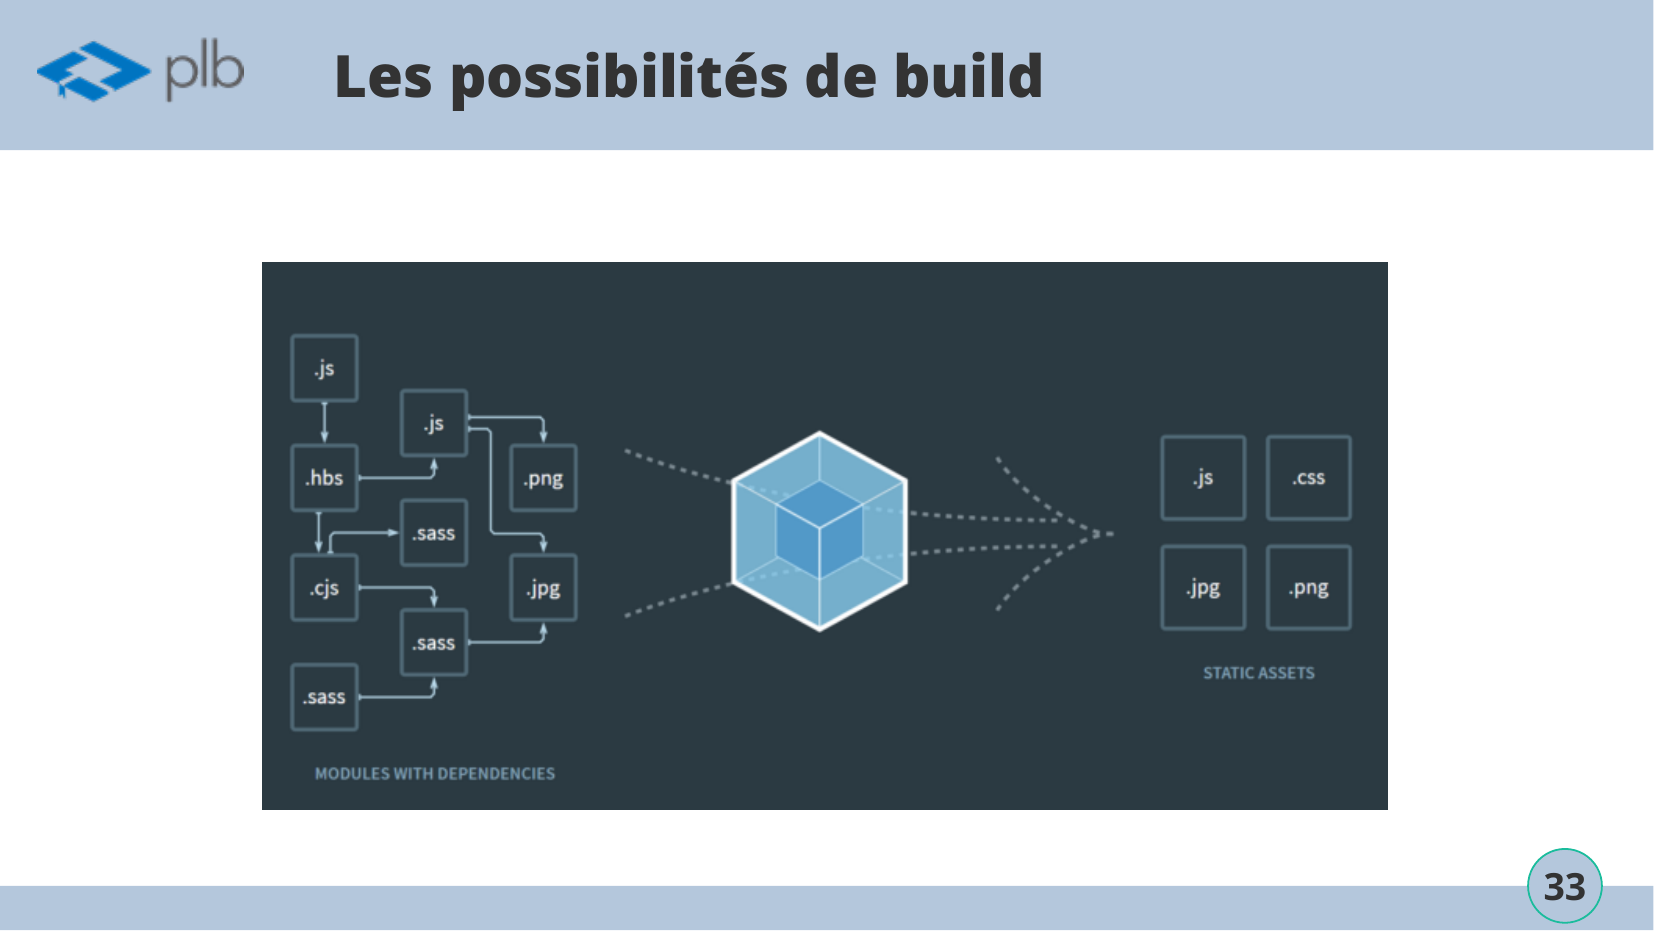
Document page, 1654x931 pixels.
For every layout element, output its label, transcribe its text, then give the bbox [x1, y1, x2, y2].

picture [37, 33, 244, 113]
picture [262, 262, 1388, 810]
title Les possibilités de build [333, 0, 1613, 151]
